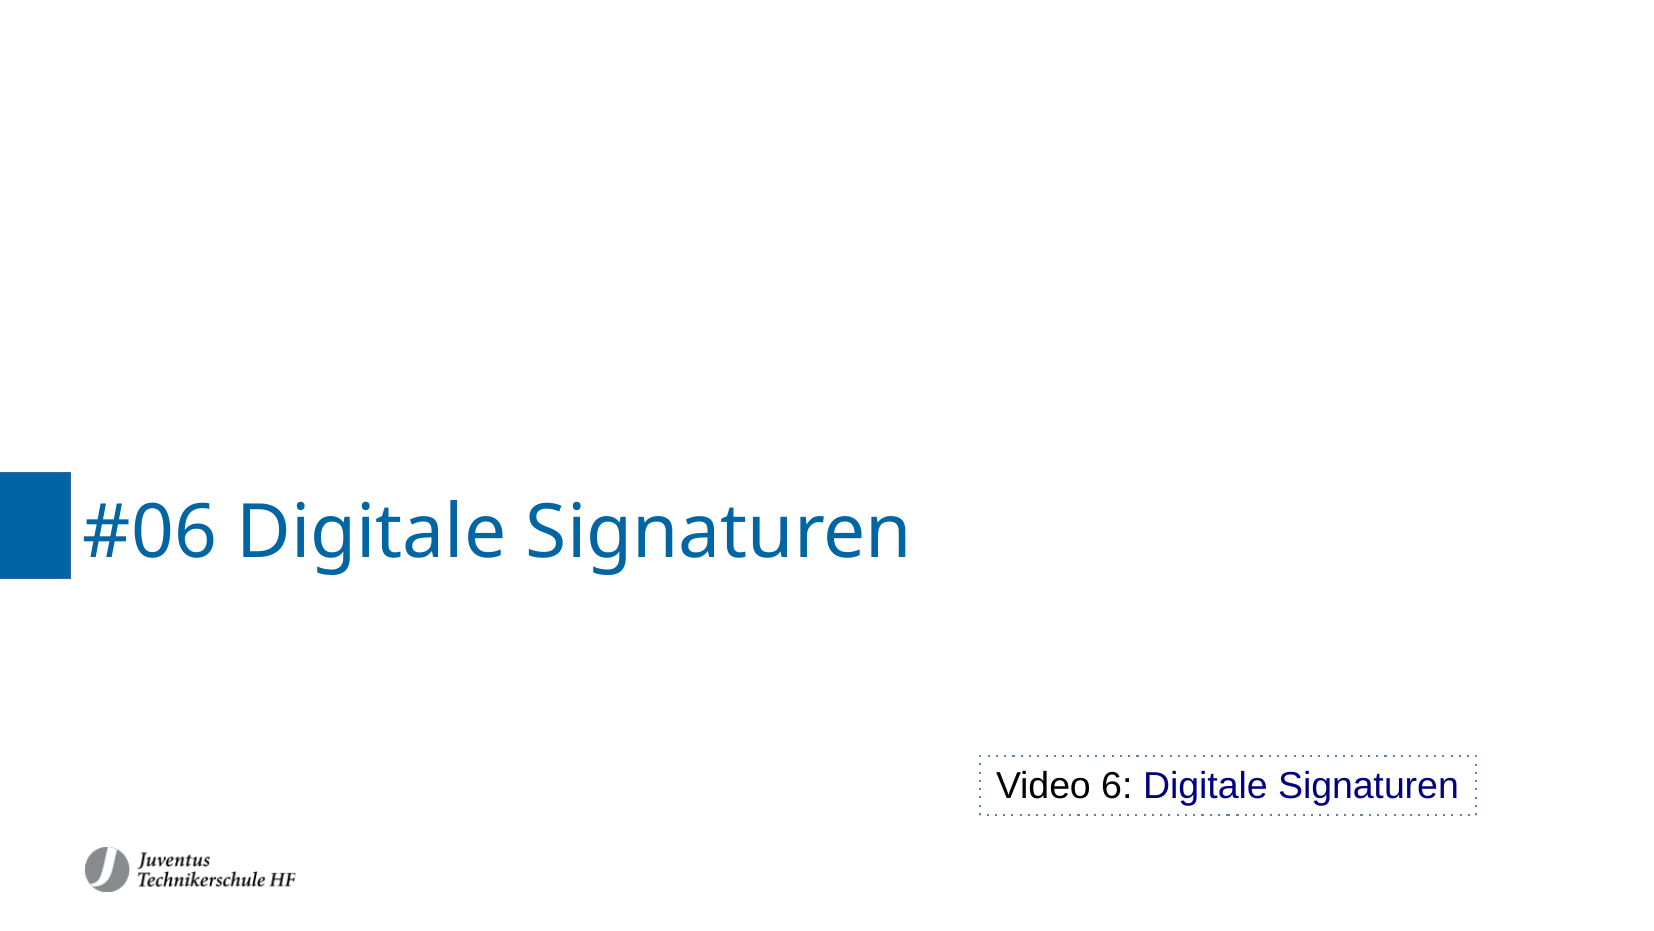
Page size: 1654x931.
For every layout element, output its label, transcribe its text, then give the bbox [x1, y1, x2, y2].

picture [85, 847, 296, 892]
text_box Video 6: Digitale Signaturen [980, 756, 1477, 816]
title #06 Digitale Signaturen [82, 450, 1571, 606]
